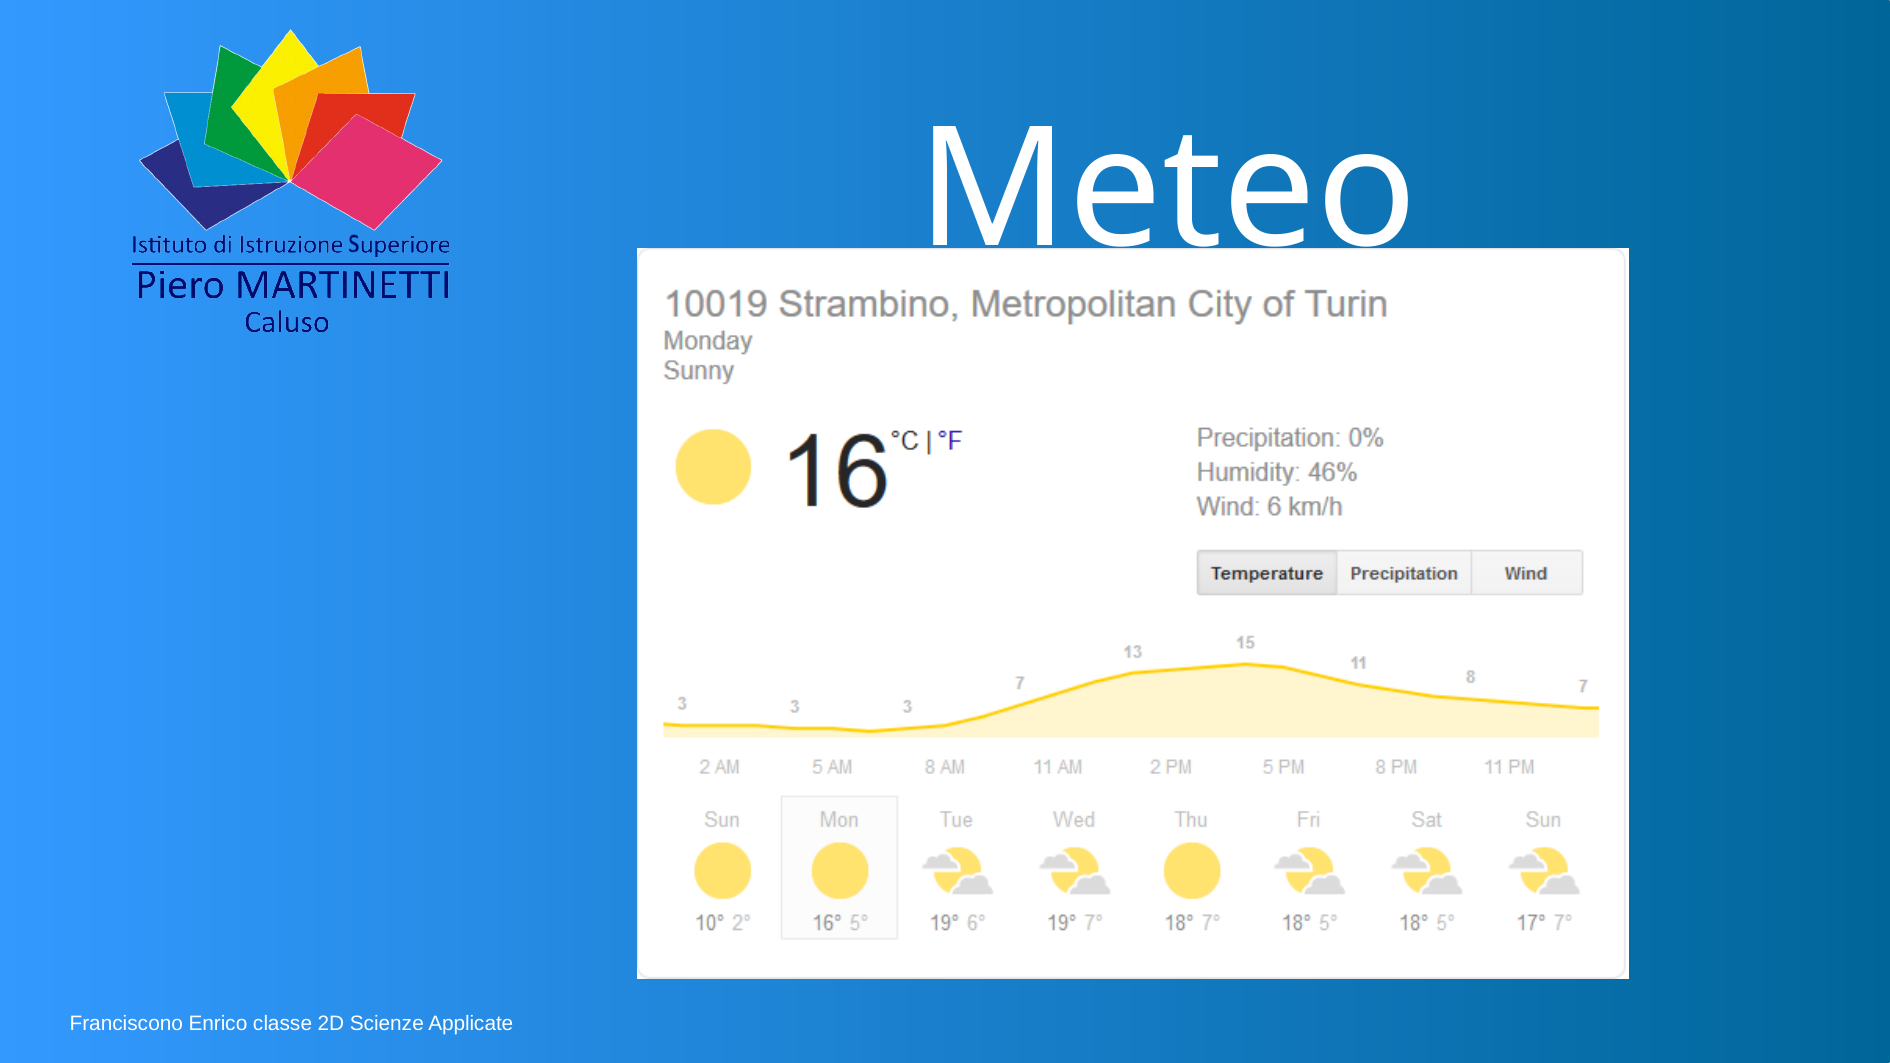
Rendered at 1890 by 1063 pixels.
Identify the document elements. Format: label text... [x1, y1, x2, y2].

picture [0, 23, 591, 355]
text_box Franciscono Enrico classe 2D Scienze Applicate [54, 1004, 628, 1063]
picture [637, 248, 1629, 979]
text_box Meteo [591, 59, 1760, 268]
